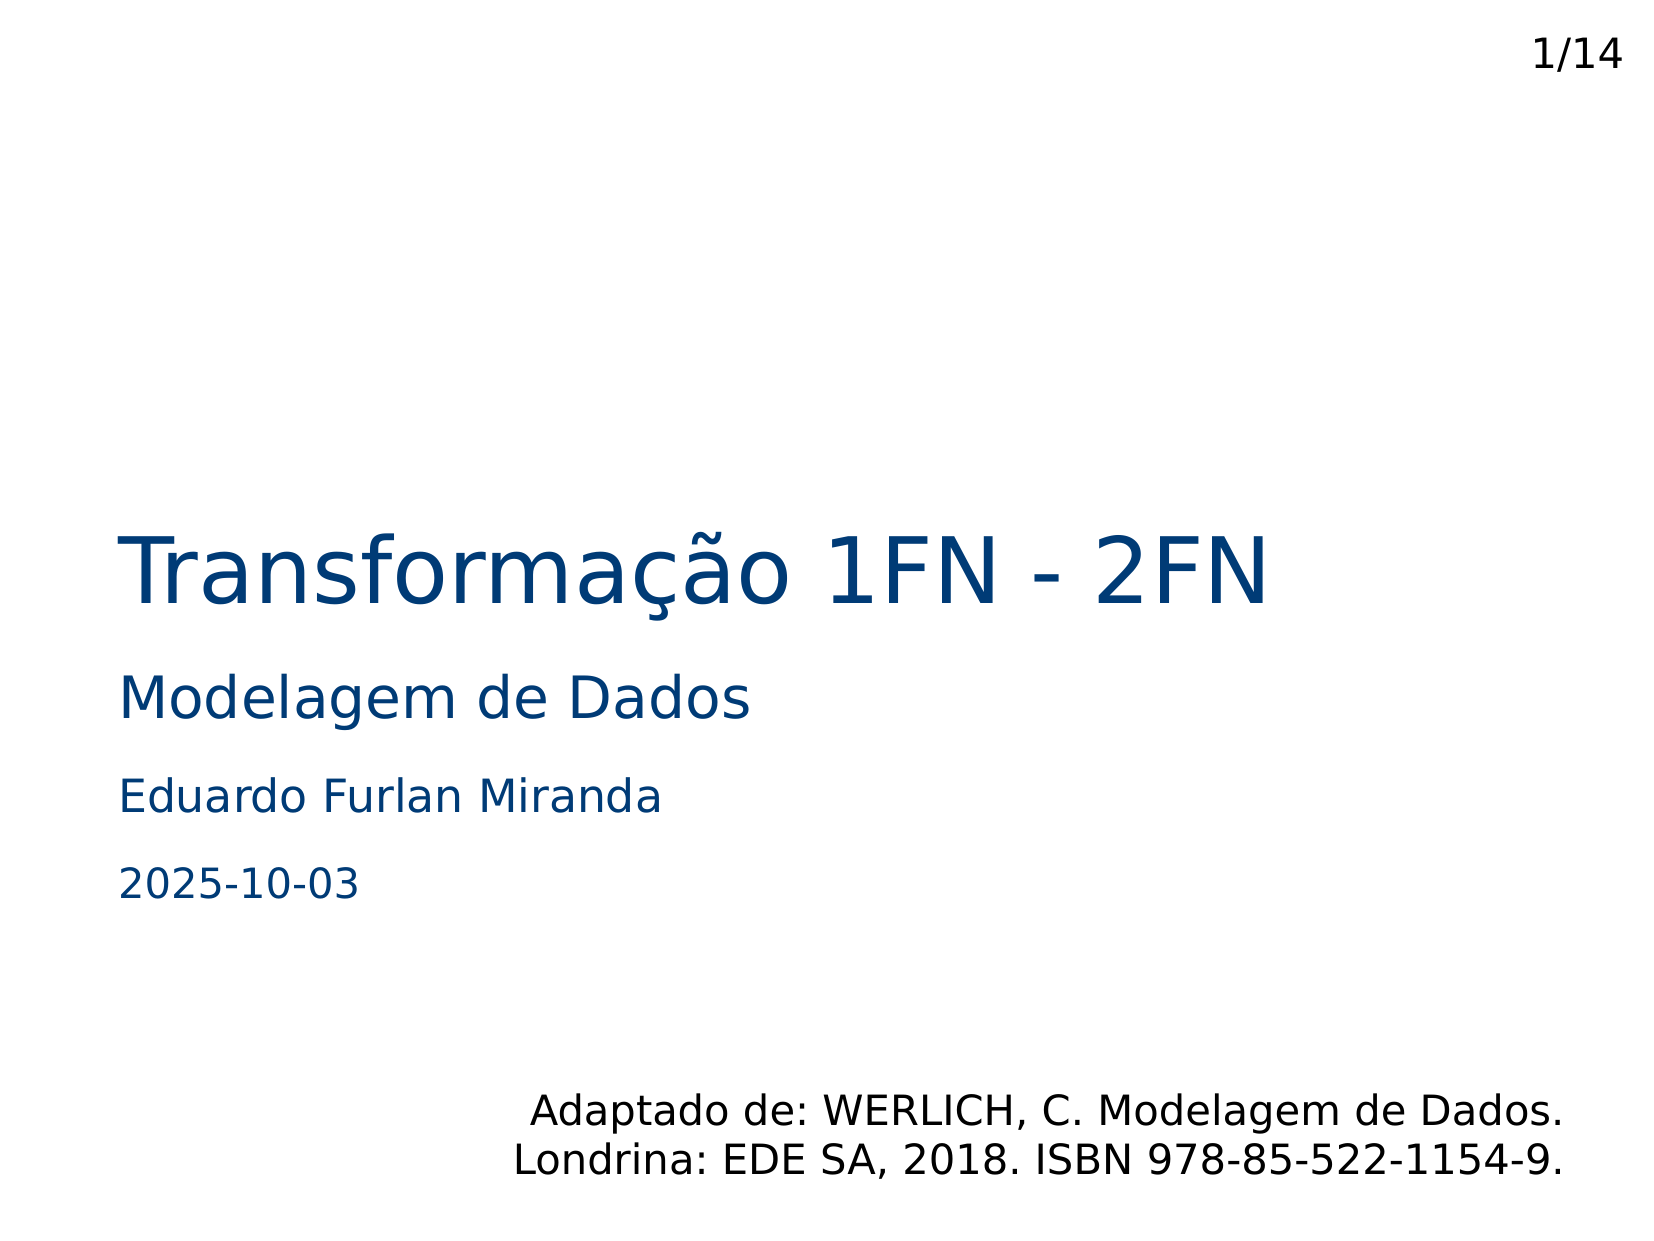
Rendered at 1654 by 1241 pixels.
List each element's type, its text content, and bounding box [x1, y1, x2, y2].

list Transformação 1FN - 2FN Modelagem de Dados Eduardo Furlan Miranda 2025-10-03 [118, 501, 1625, 1211]
list Adaptado de: WERLICH, C. Modelagem de Dados. Londrina: EDE SA, 2018. ISBN 978-85-522-1154-9. [406, 1086, 1565, 1211]
